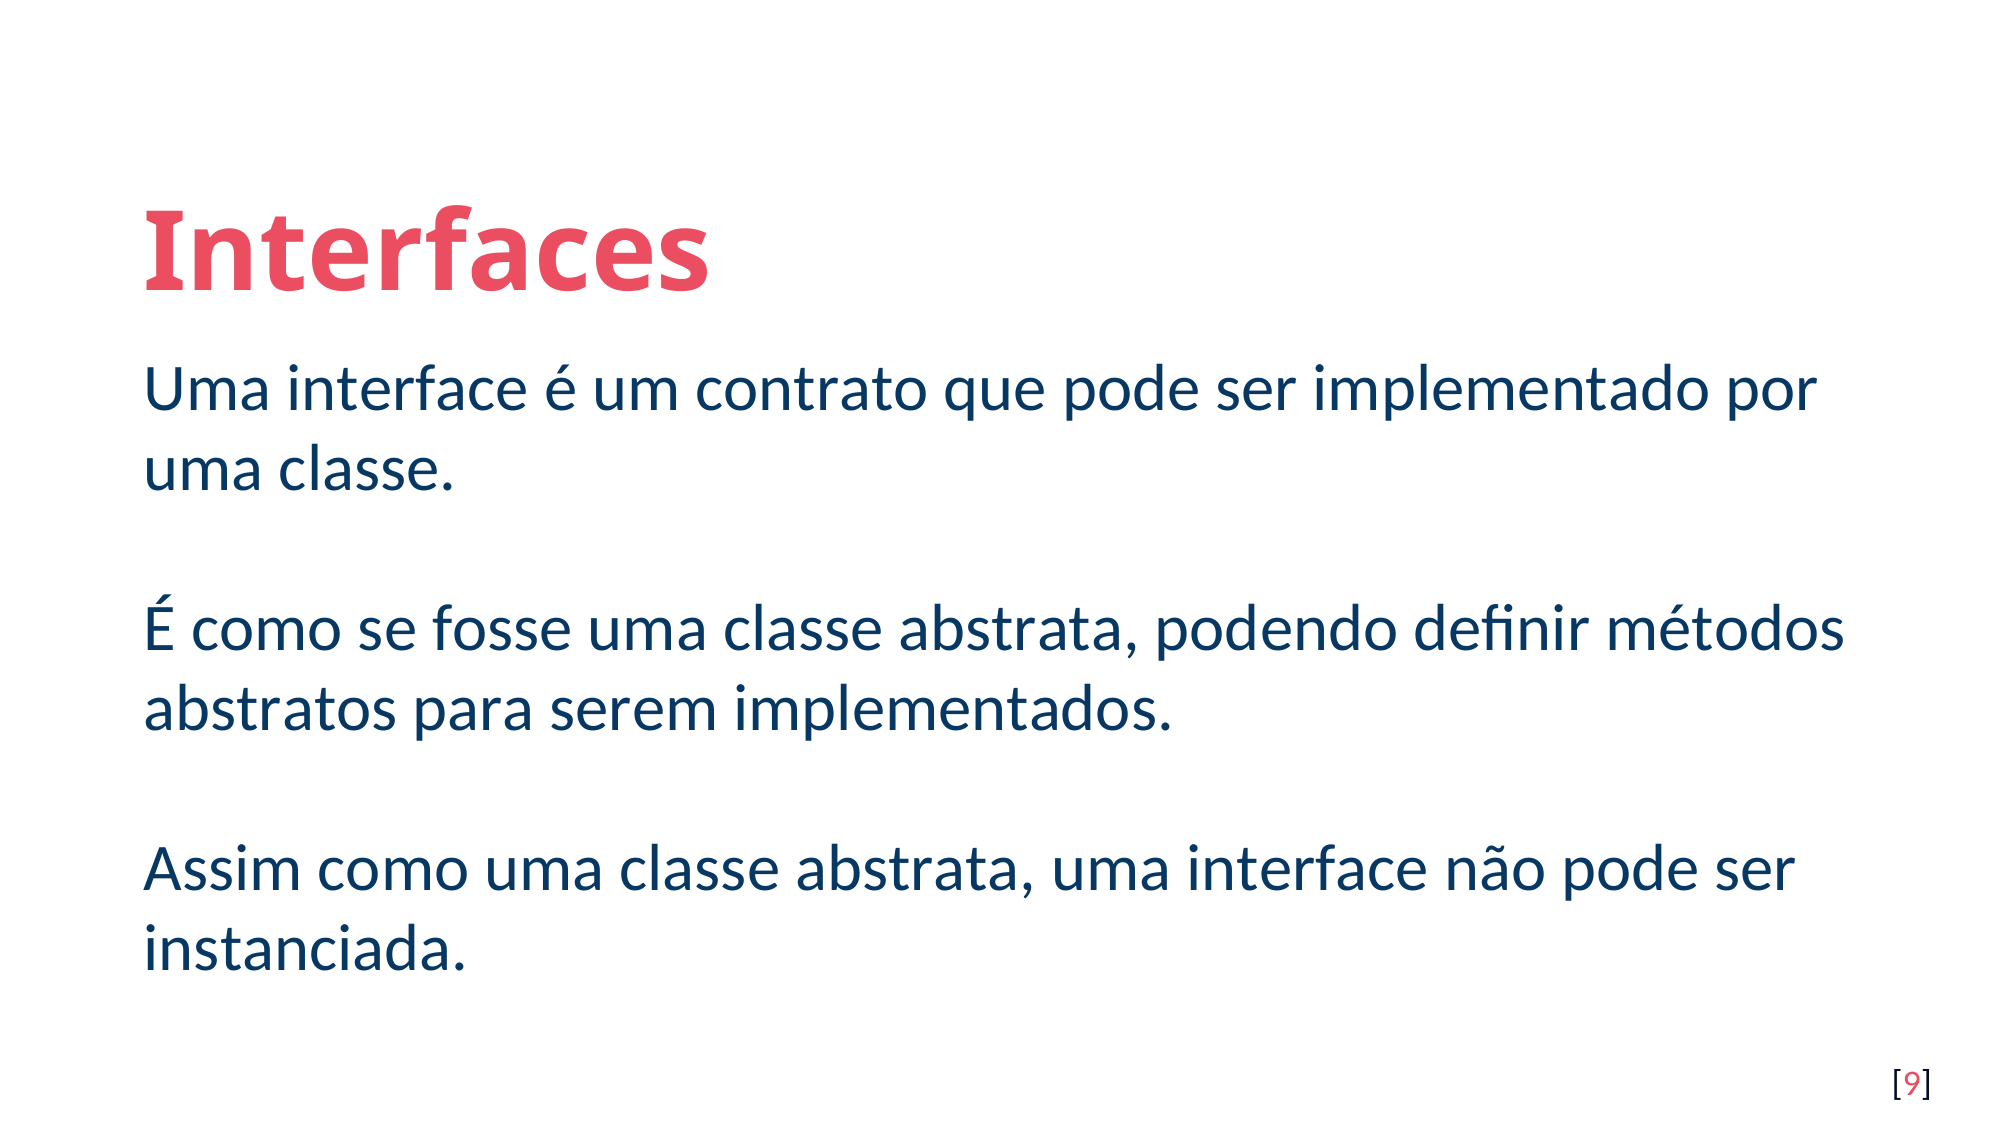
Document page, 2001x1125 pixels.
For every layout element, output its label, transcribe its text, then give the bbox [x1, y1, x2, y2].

slide_number [9] [1871, 1038, 1992, 1125]
text_box Interfaces [123, 139, 1878, 323]
text_box Uma interface é um contrato que pode ser implementado por uma classe. É como se fosse uma classe abstrata, podendo definir métodos abstratos para serem implementados. Assim como uma classe abstrata, uma interface não pode ser instanciada. [123, 323, 1878, 934]
